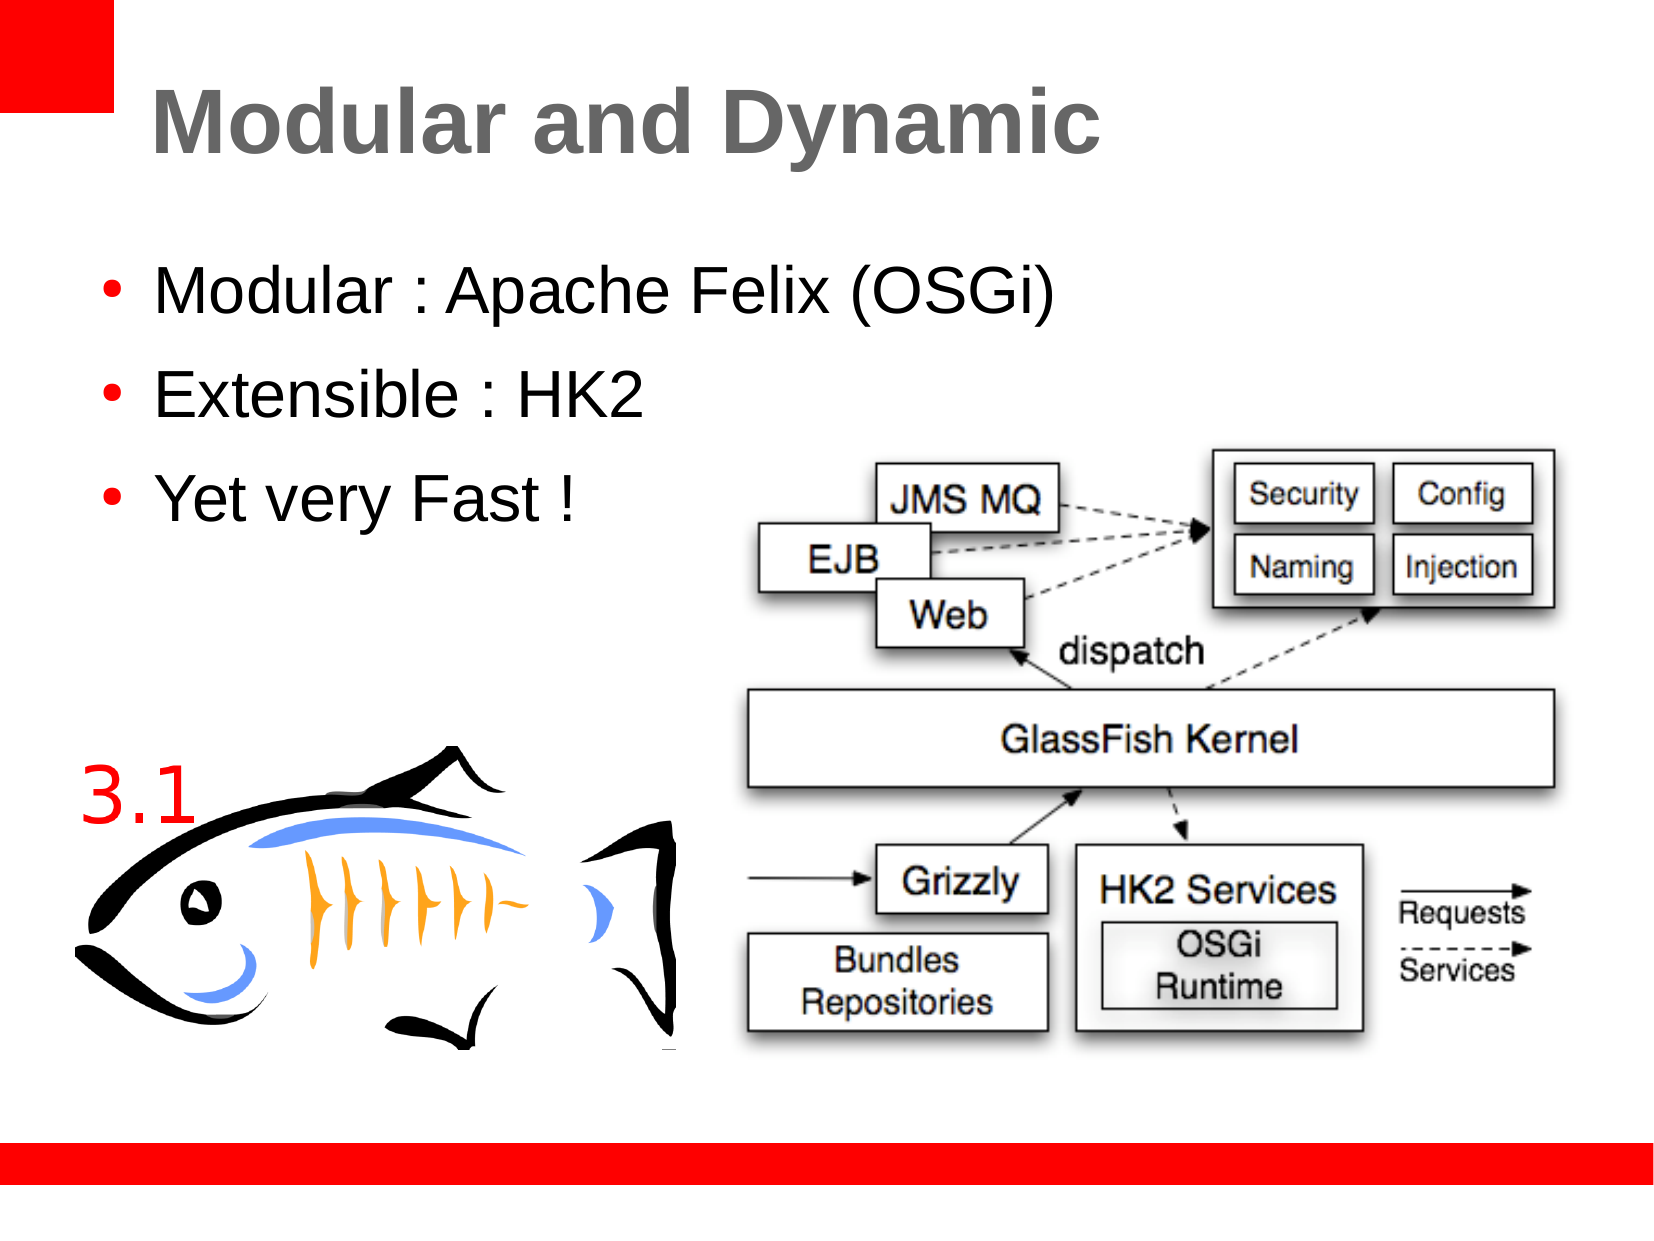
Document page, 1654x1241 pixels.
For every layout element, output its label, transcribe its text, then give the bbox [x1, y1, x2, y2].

title Modular and Dynamic [149, 31, 1595, 212]
picture [726, 412, 1582, 1077]
picture [0, 0, 114, 113]
list Modular : Apache Felix (OSGi) Extensible : HK2 Yet very Fast ! [82, 252, 1571, 1109]
picture [75, 746, 676, 1051]
picture [0, 1143, 1654, 1185]
